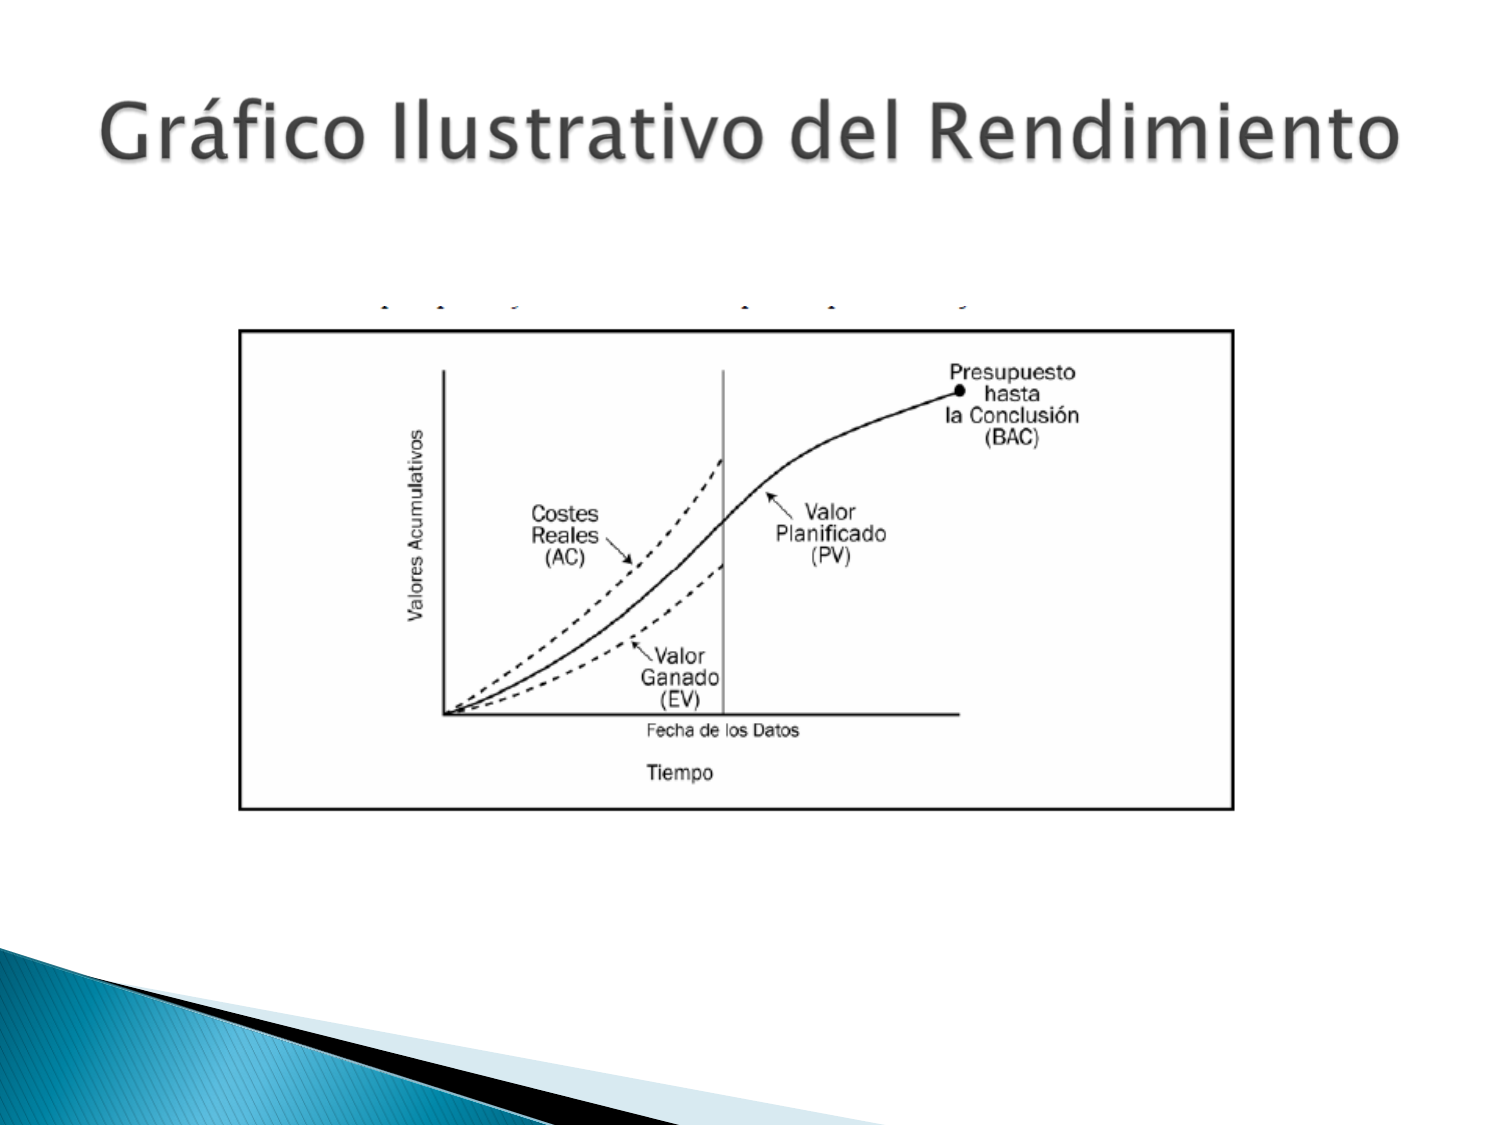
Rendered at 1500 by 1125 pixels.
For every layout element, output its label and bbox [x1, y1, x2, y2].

text_box [45, 43, 1454, 235]
picture [212, 306, 1288, 819]
picture [0, 946, 559, 1125]
